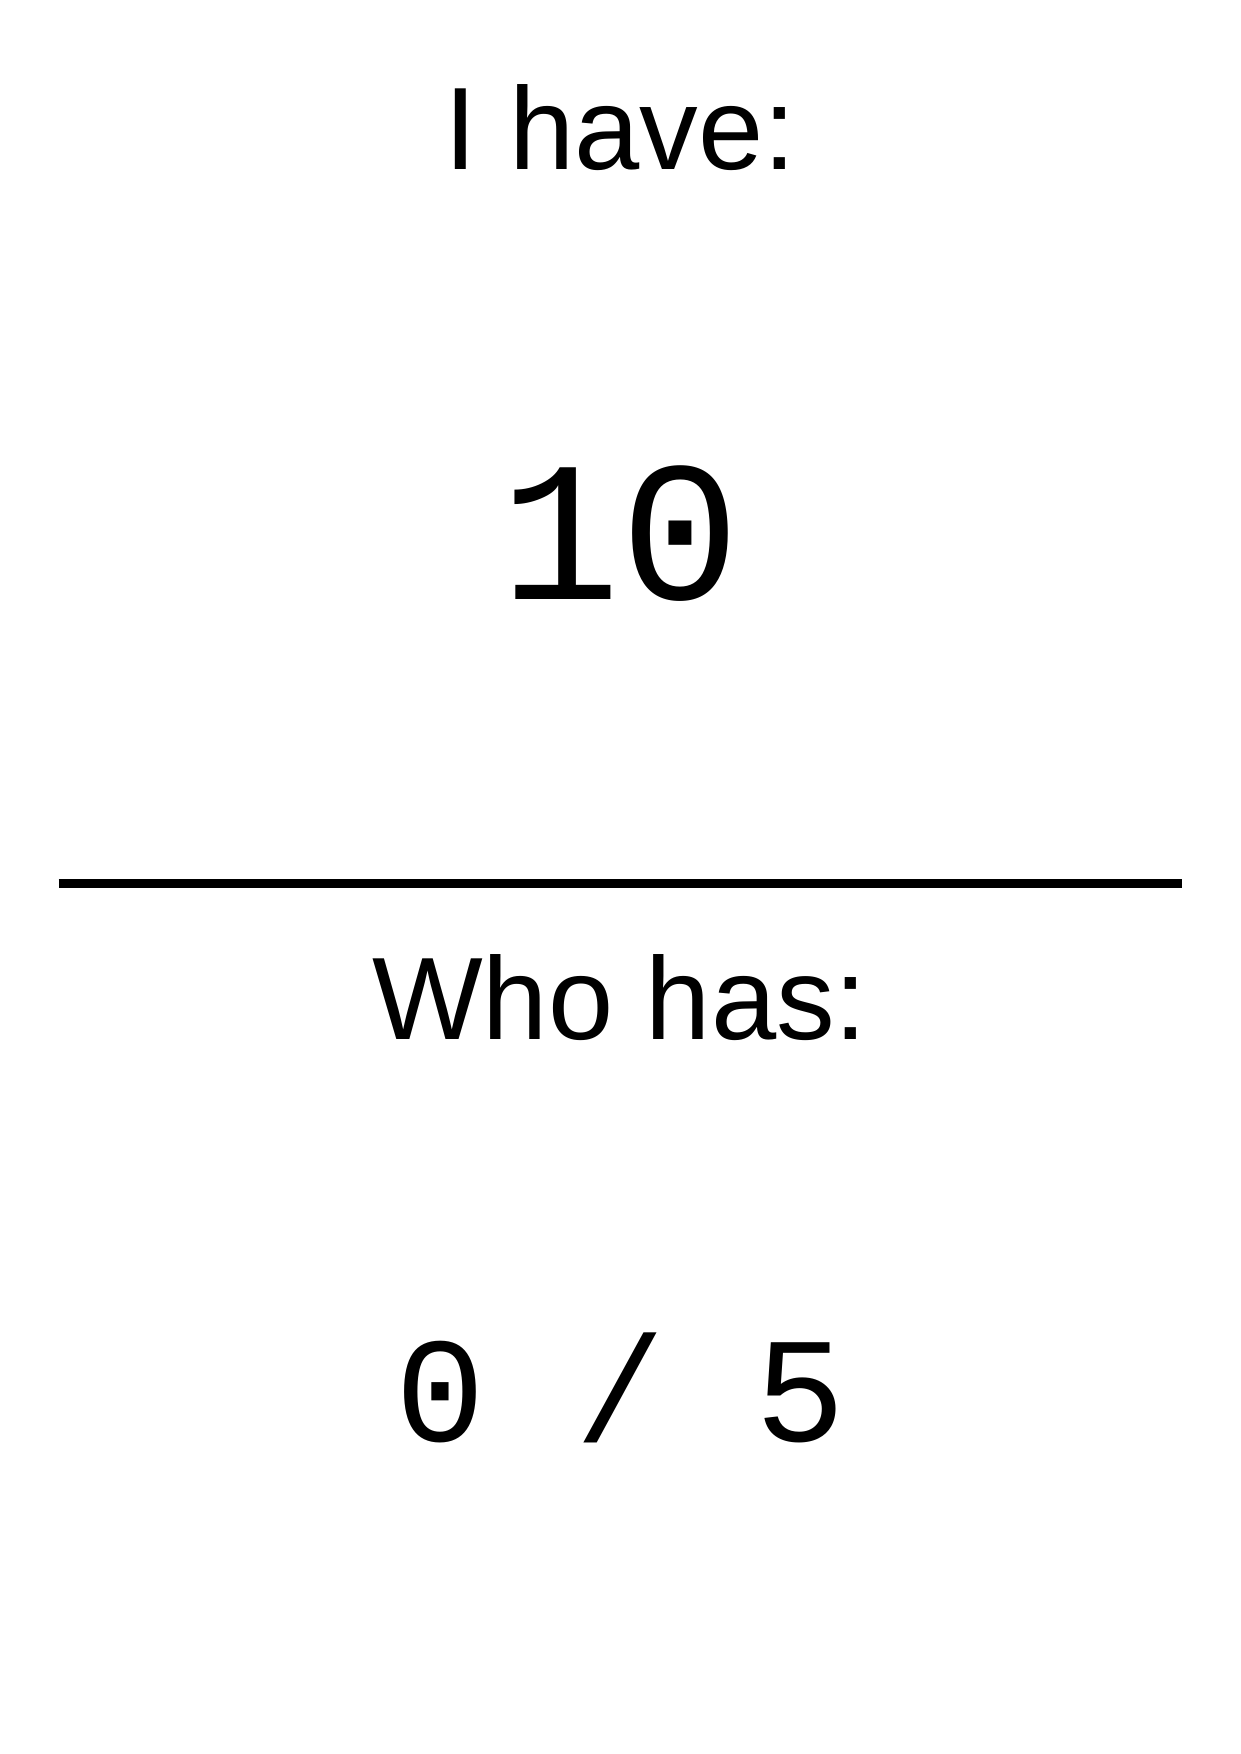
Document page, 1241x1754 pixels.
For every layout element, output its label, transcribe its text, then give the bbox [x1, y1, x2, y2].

text_box 0 / 5 [58, 1123, 1182, 1679]
text_box Who has: [58, 919, 1182, 1079]
subtitle I have: [58, 49, 1182, 209]
text_box 10 [58, 268, 1182, 824]
